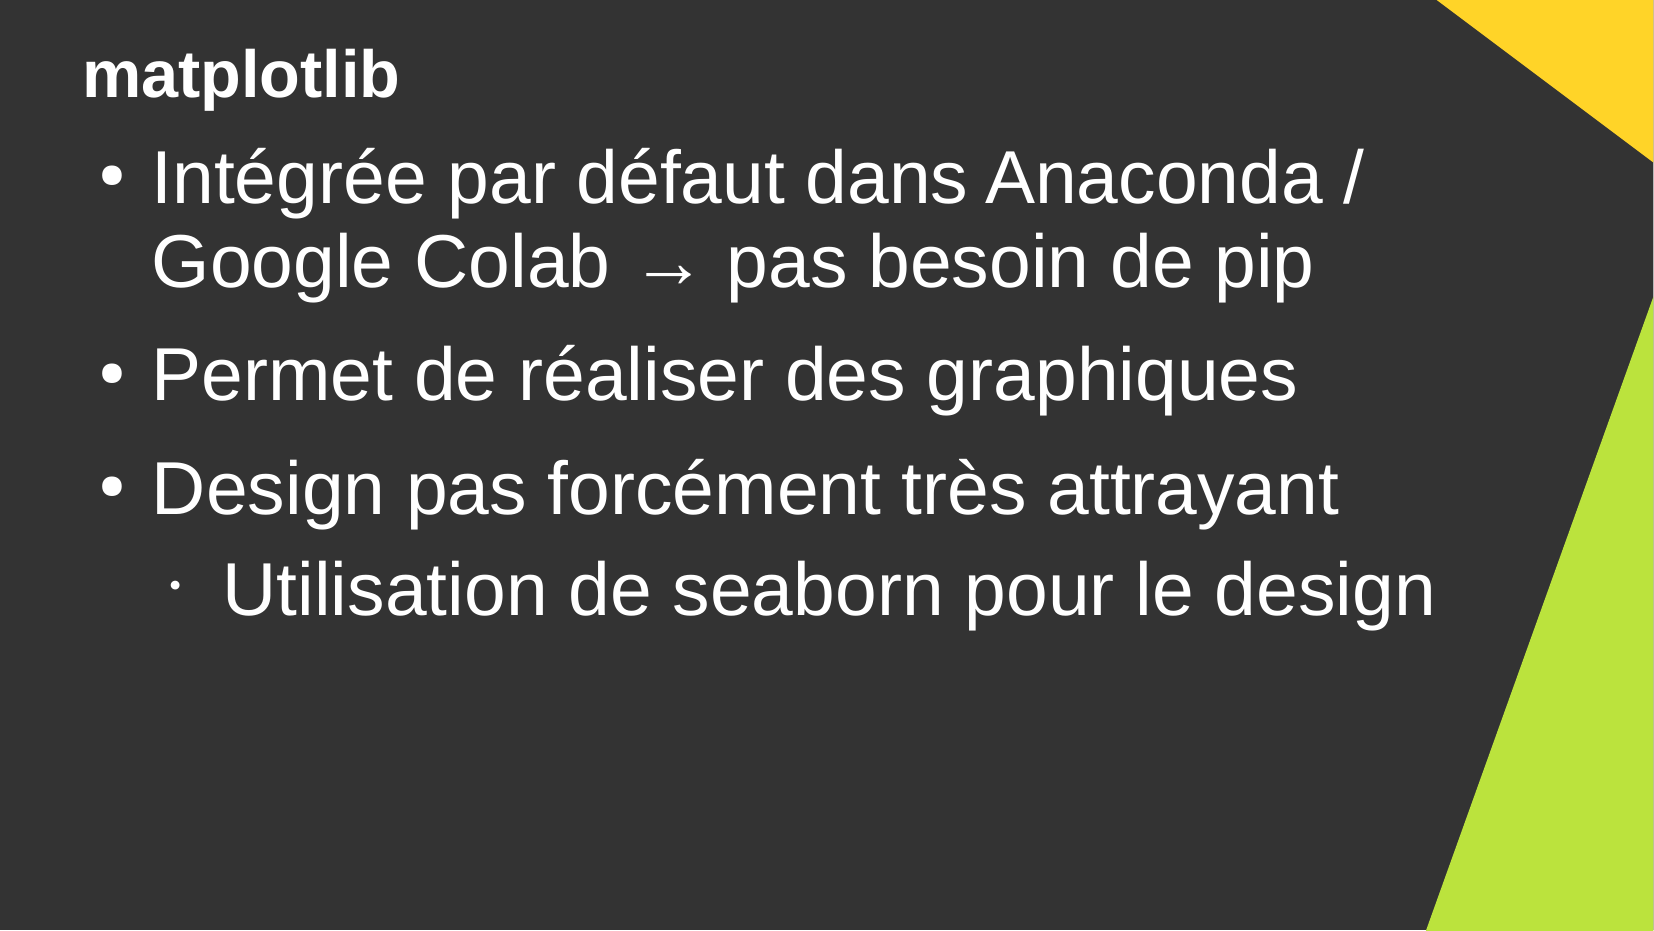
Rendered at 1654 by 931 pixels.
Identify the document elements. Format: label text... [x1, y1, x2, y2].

text_box [1425, 294, 1654, 931]
list Intégrée par défaut dans Anaconda / Google Colab → pas besoin de pip Permet de réaliser des graphiques Design pas forcément très attrayant Utilisation de seaborn pour le design [80, 135, 1560, 697]
text_box [1436, 0, 1654, 163]
title matplotlib [82, 37, 1571, 115]
